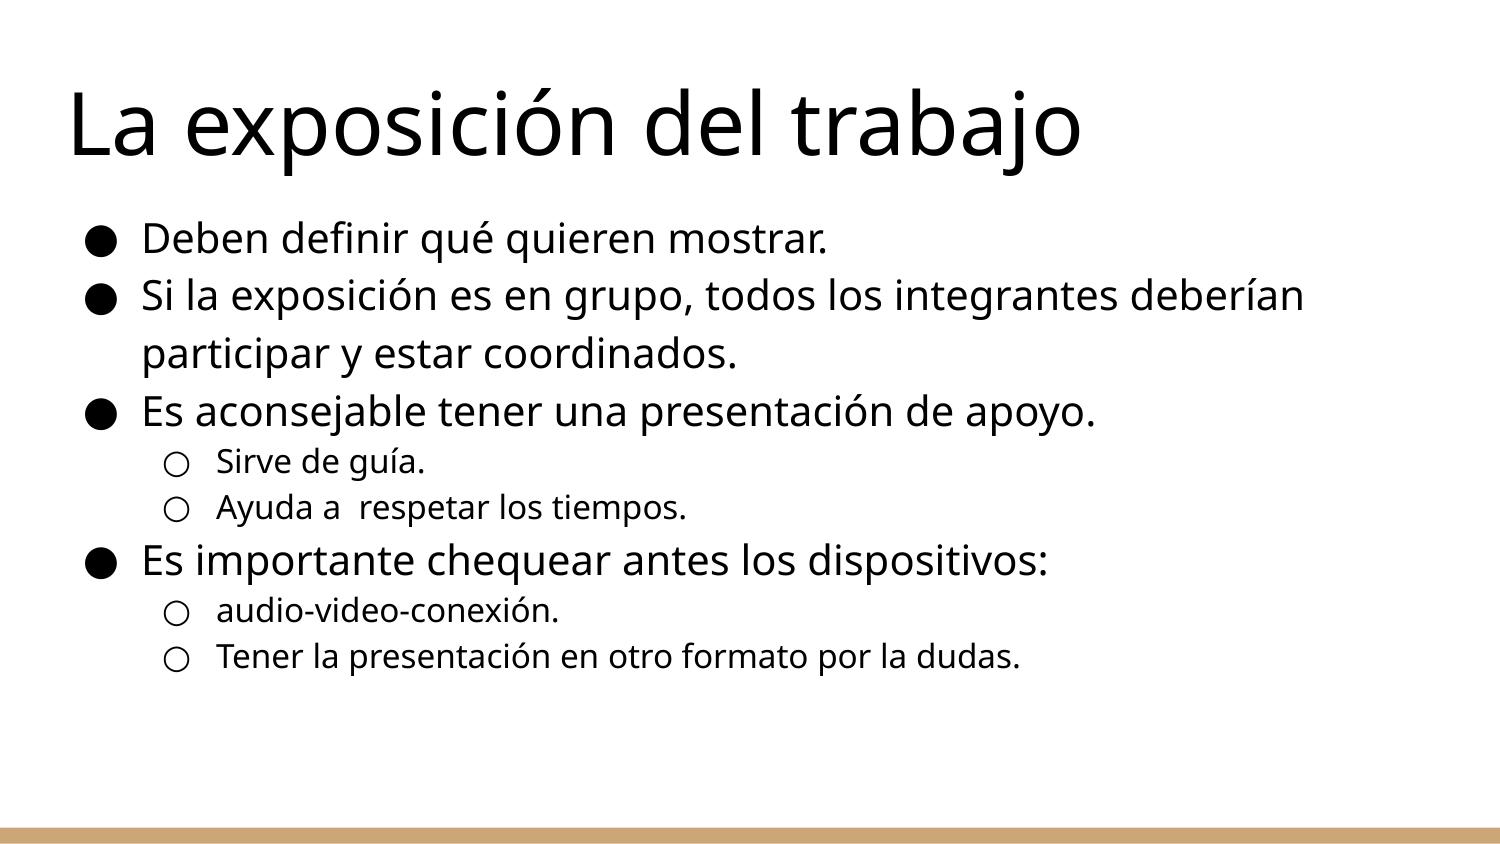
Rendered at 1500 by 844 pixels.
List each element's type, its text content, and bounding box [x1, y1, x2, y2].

title La exposición del trabajo [51, 51, 1449, 189]
list Deben definir qué quieren mostrar. Si la exposición es en grupo, todos los integrantes deberían participar y estar coordinados. Es aconsejable tener una presentación de apoyo. Sirve de guía. Ayuda a respetar los tiempos. Es importante chequear antes los dispositivos: audio-video-conexión. Tener la presentación en otro formato por la dudas. [51, 189, 1449, 786]
